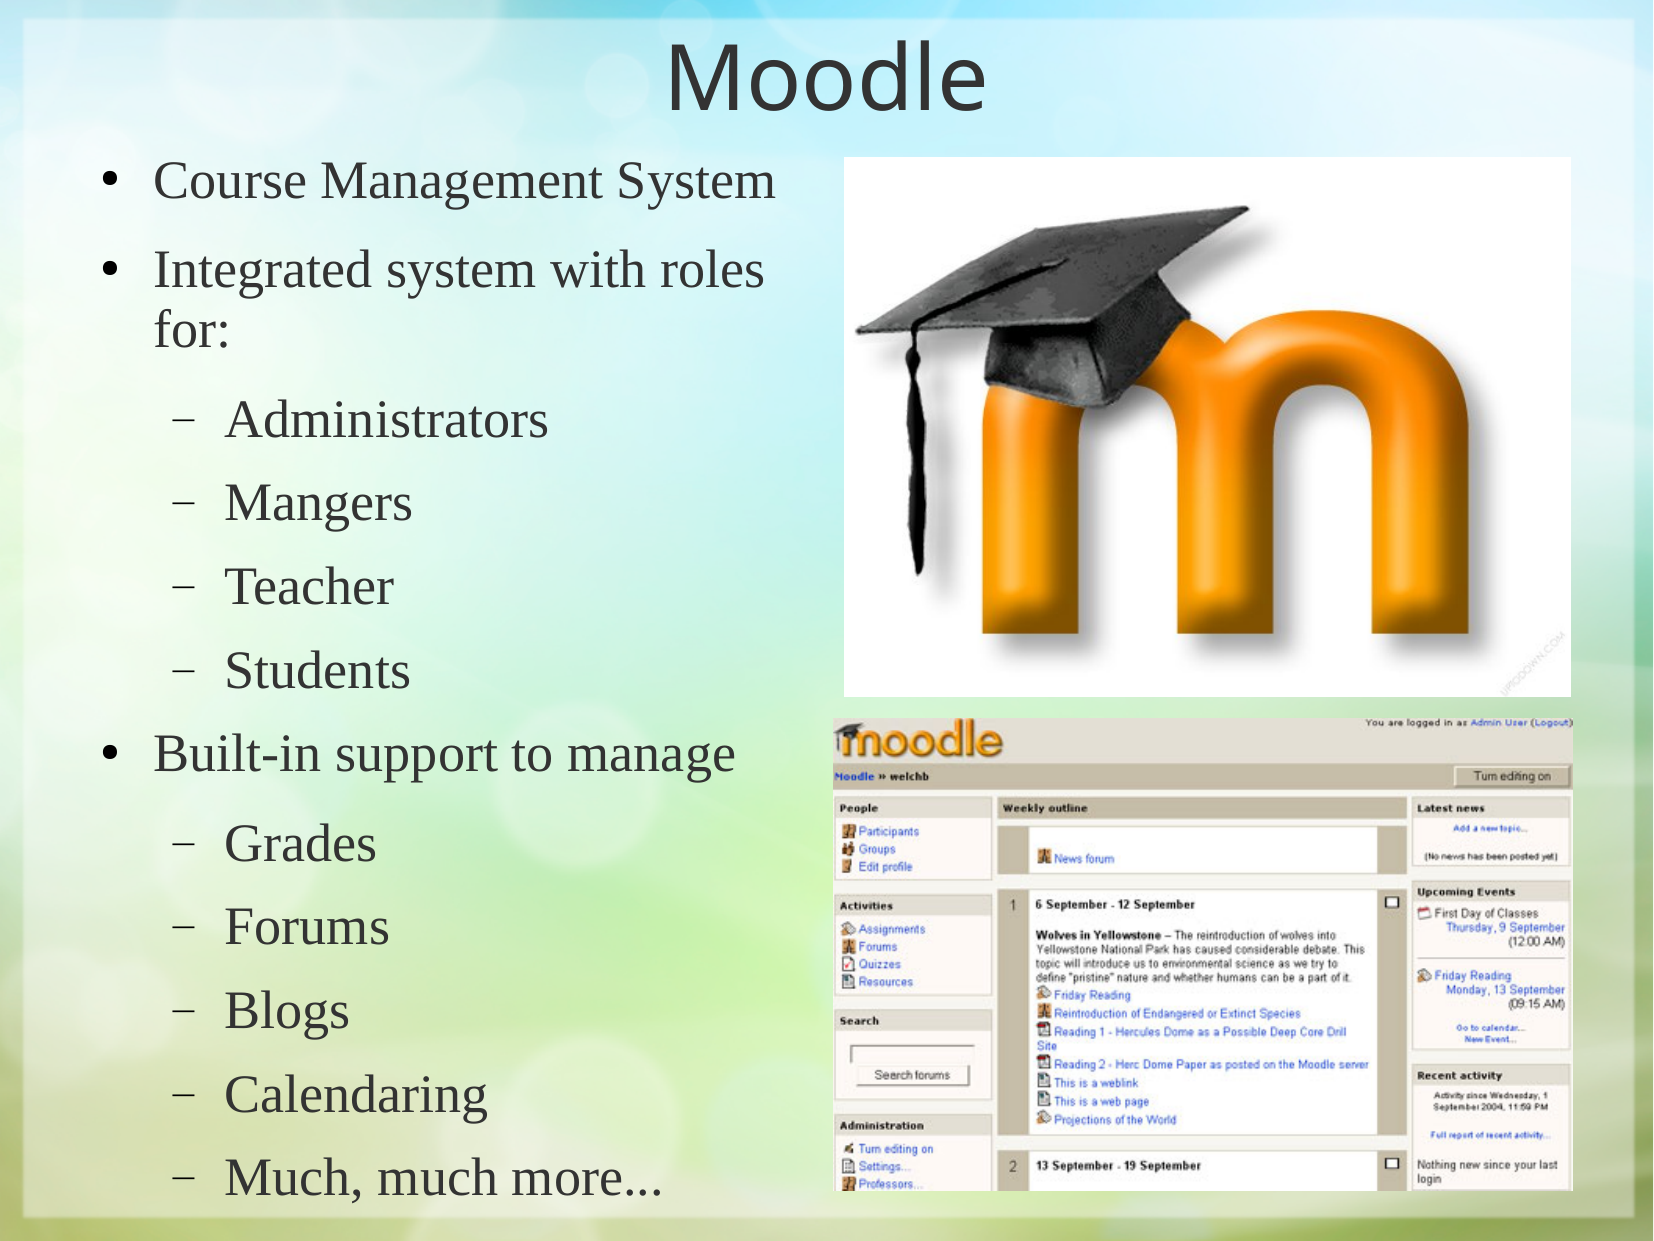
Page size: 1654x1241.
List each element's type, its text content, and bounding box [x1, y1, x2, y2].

title Moodle [82, 0, 1571, 151]
picture [0, 0, 1654, 1241]
list Course Management System Integrated system with roles for: Administrators Mangers Teacher Students Built-in support to manage Grades Forums Blogs Calendaring Much, much more... [82, 150, 809, 1208]
